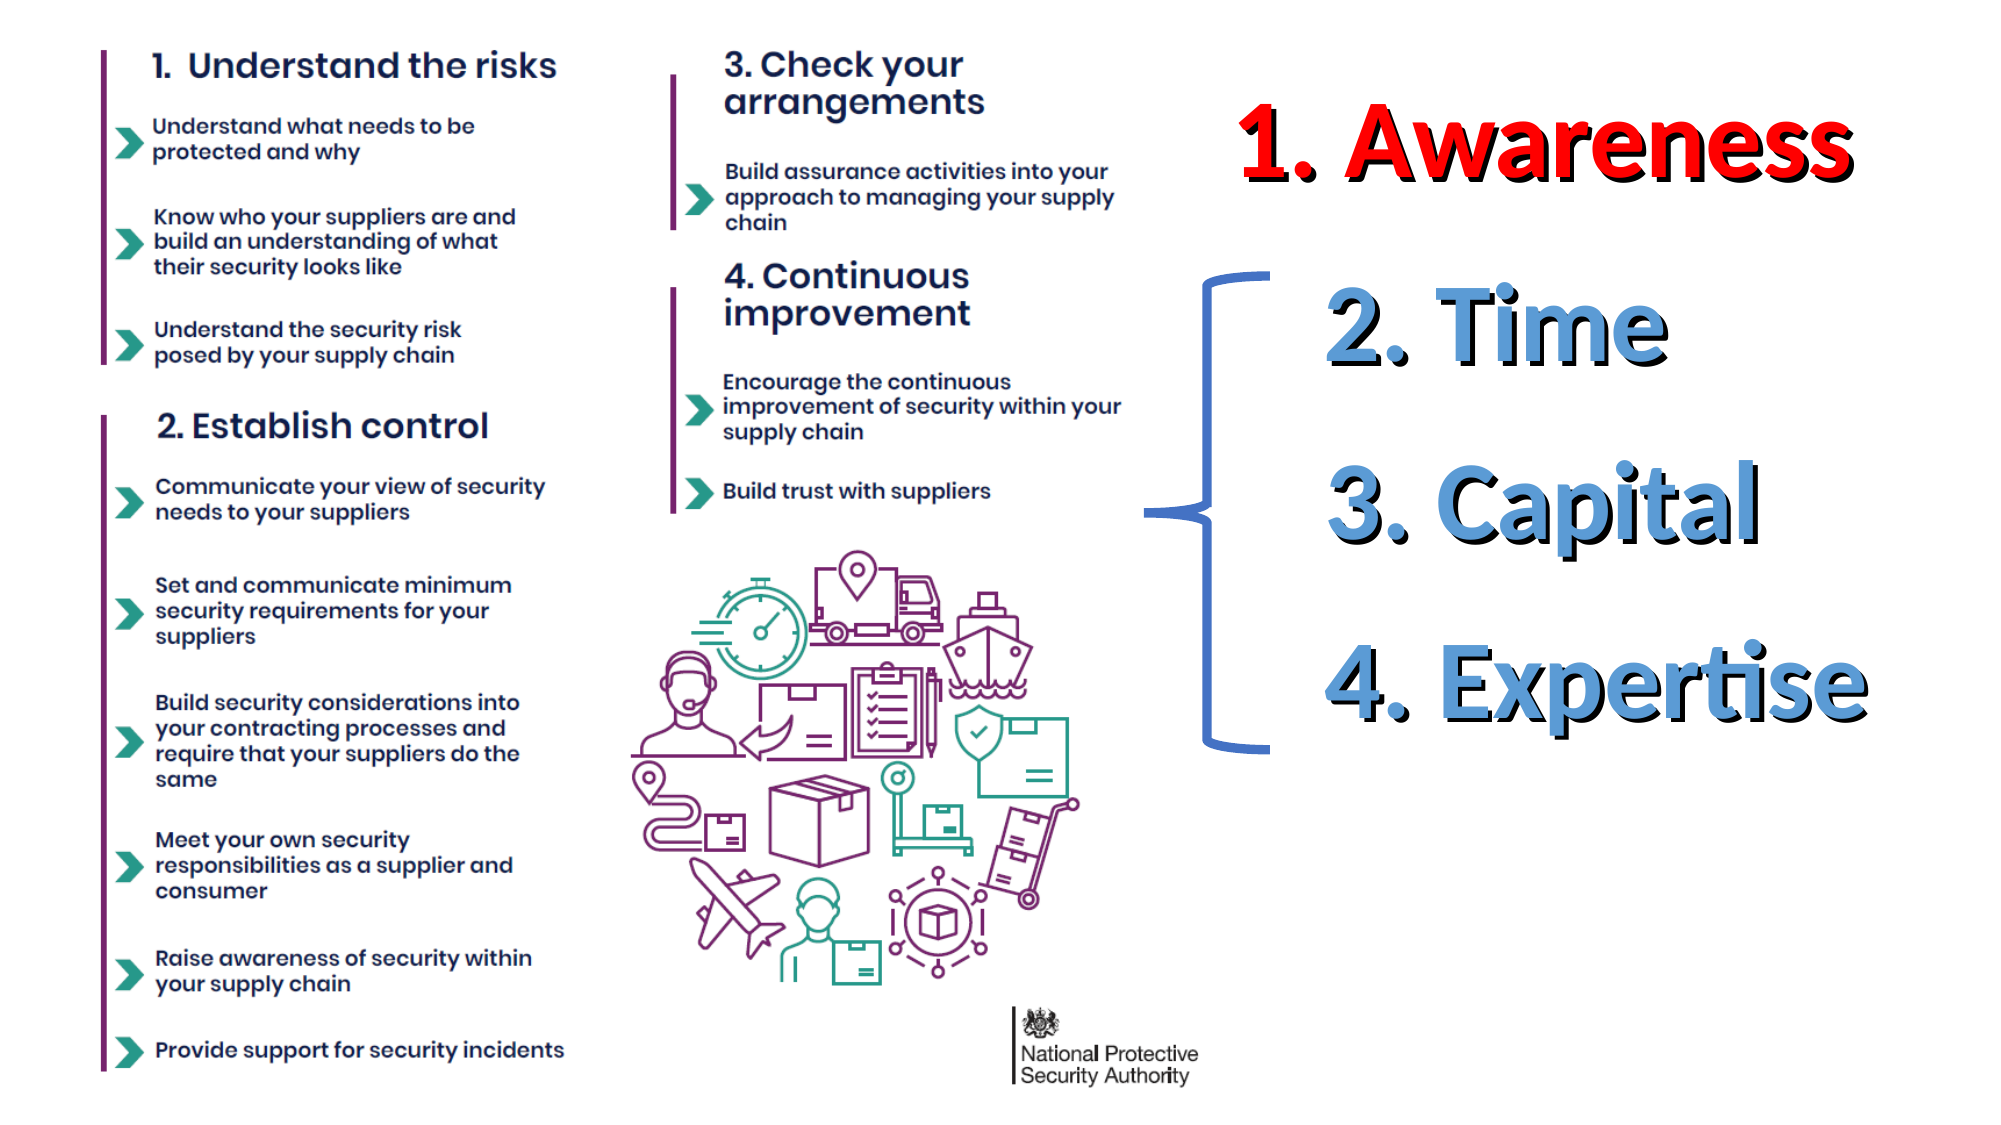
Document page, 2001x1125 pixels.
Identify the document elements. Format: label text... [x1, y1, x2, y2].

text_box 1. Awareness [1217, 57, 1868, 208]
text_box 4. Expertise [1310, 598, 1884, 748]
text_box 2. Time [1308, 242, 1683, 392]
picture [54, 29, 1219, 1096]
text_box 3. Capital [1309, 420, 1776, 570]
picture [1201, 286, 1219, 740]
